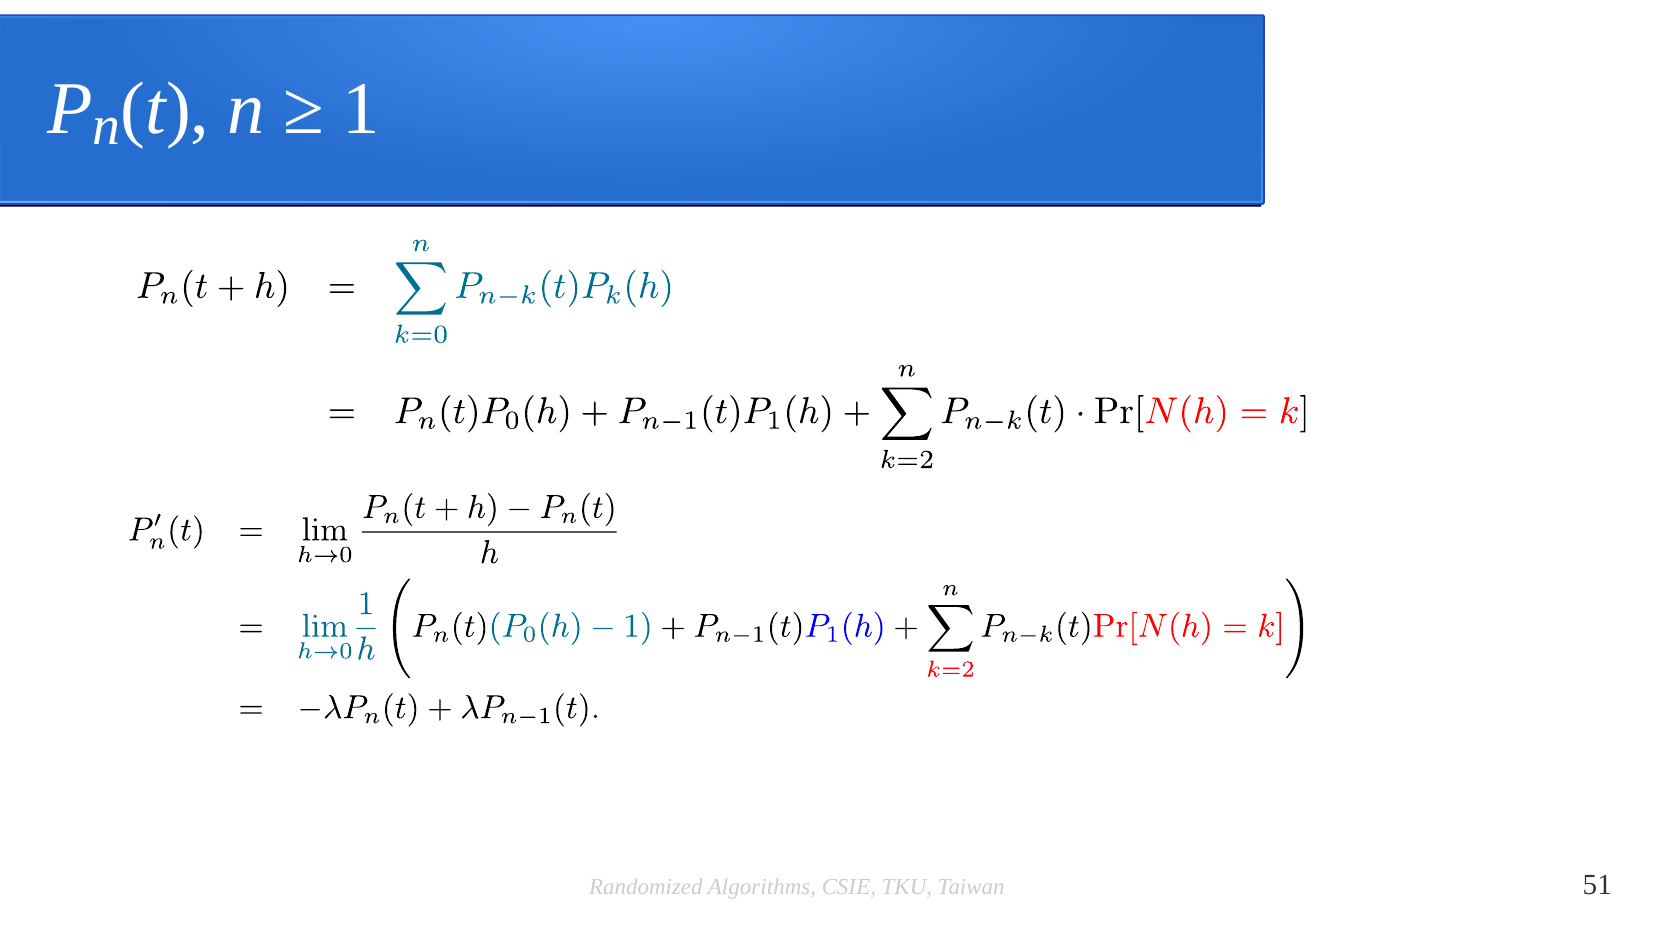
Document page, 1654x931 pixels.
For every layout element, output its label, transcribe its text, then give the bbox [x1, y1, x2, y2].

picture [134, 238, 1307, 470]
picture [126, 491, 1305, 728]
title Pn(t), n ≥ 1 [47, 35, 1199, 189]
